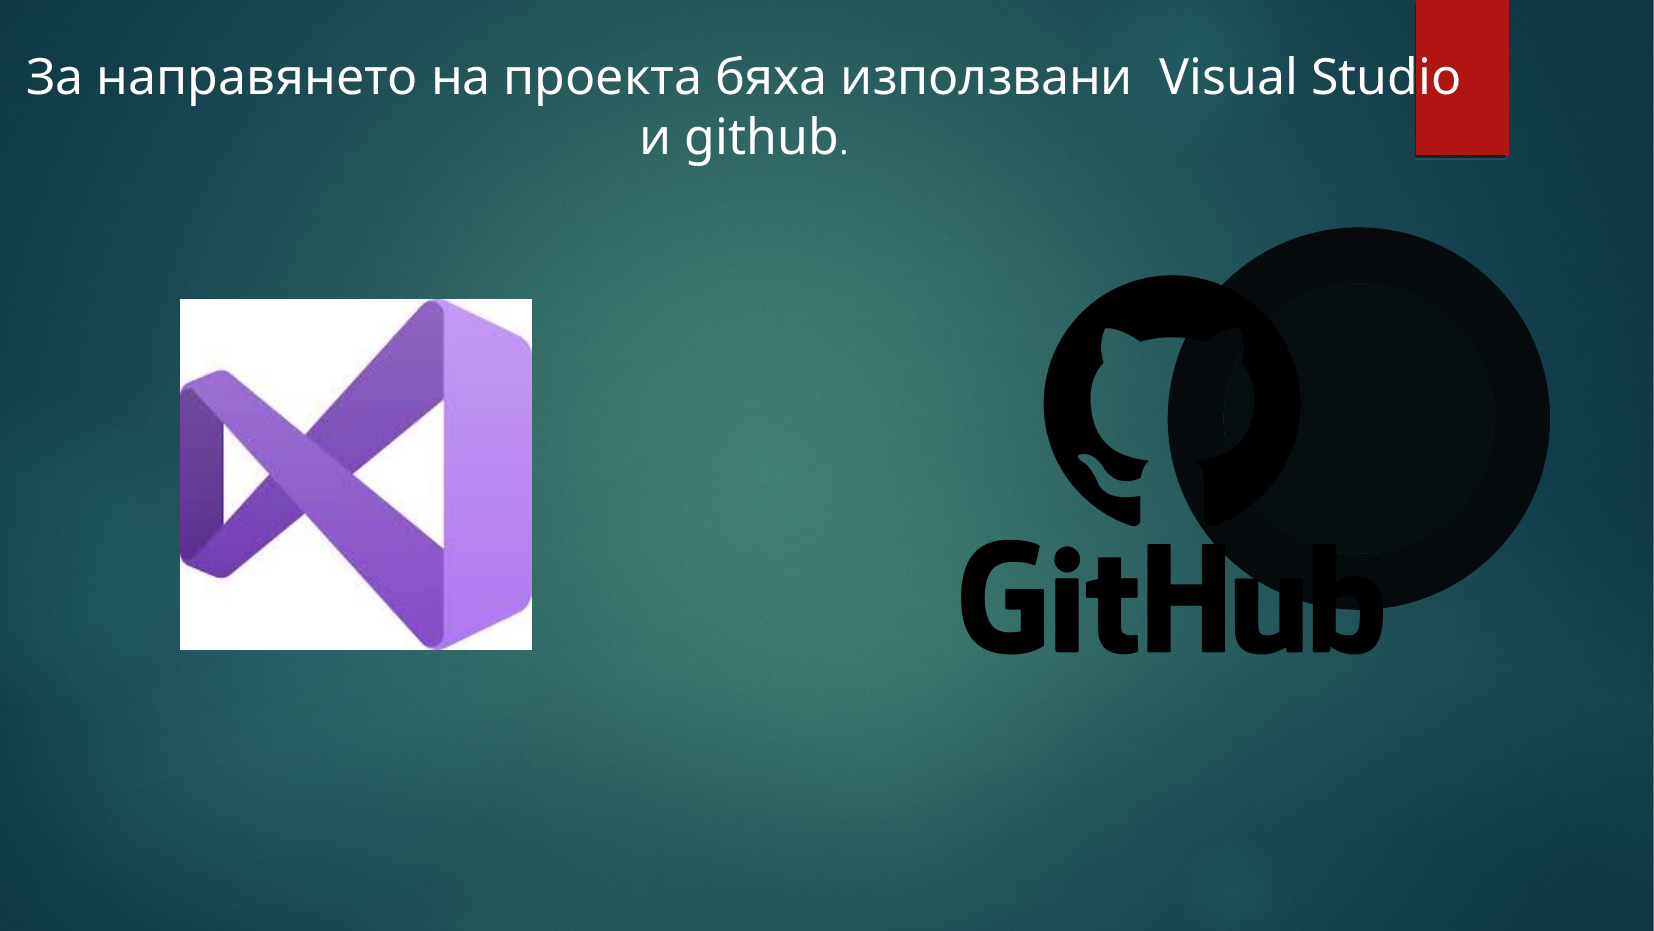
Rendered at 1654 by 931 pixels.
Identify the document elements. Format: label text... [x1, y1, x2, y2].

picture [825, 269, 1519, 661]
picture [180, 300, 532, 650]
subtitle За направянето на проекта бяха използвани Visual Studio и github. [0, 36, 1489, 758]
